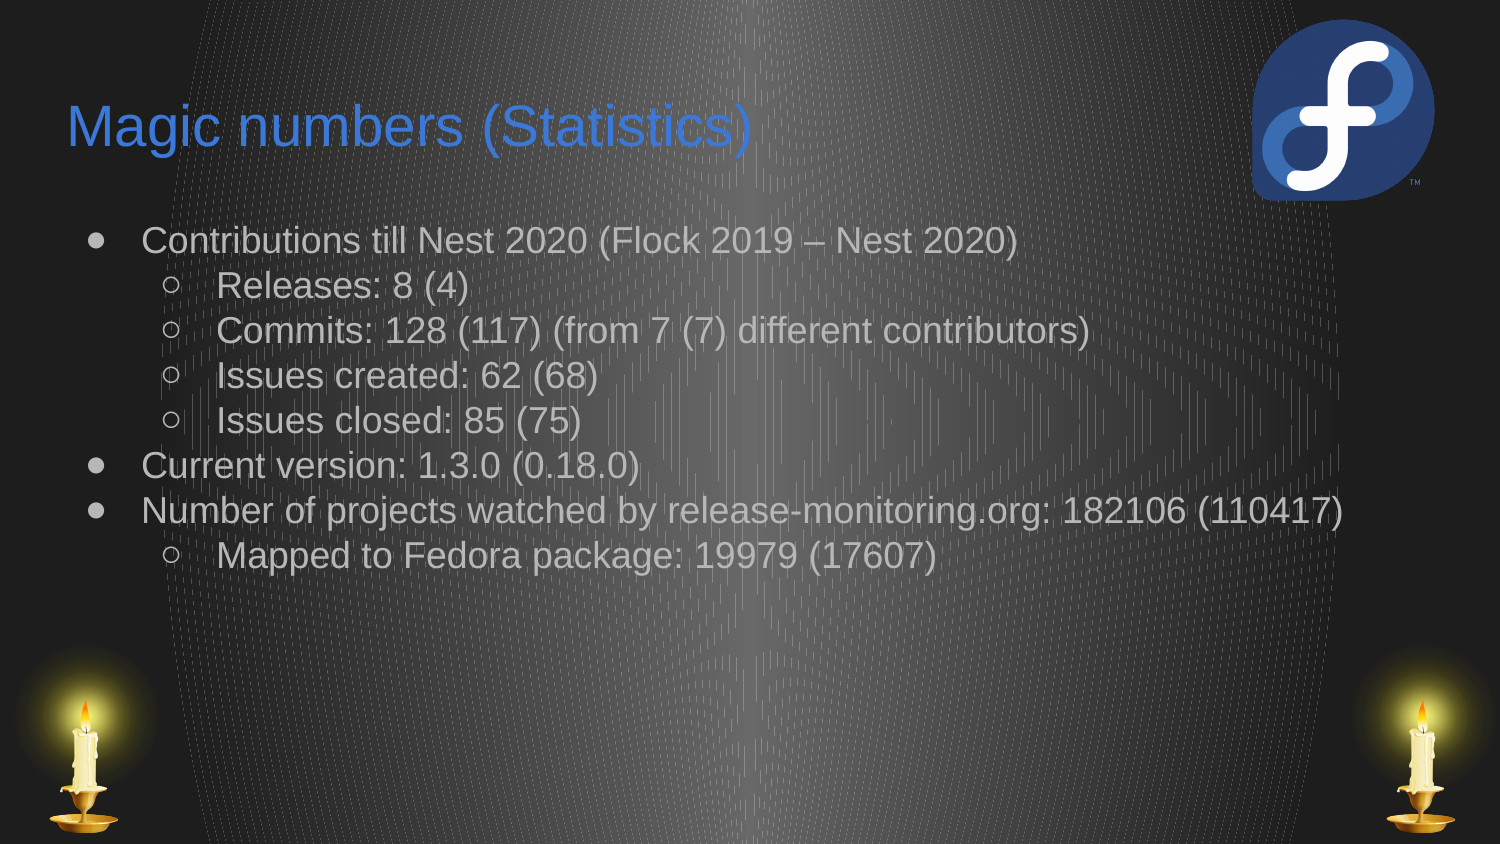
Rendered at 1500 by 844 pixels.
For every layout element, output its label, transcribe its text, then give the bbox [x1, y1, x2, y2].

picture [1347, 640, 1500, 835]
title Magic numbers (Statistics) [51, 72, 1252, 167]
text_box Contributions till Nest 2020 (Flock 2019 – Nest 2020) Releases: 8 (4) Commits: 128 (117) (from 7 (7) different contributors) Issues created: 62 (68) Issues closed: 85 (75) Current version: 1.3.0 (0.18.0) Number of projects watched by release-monitoring.org: 182106 (110417) Mapped to Fedora package: 19979 (17607) [51, 200, 1434, 796]
picture [10, 640, 163, 835]
picture [1252, 19, 1435, 201]
